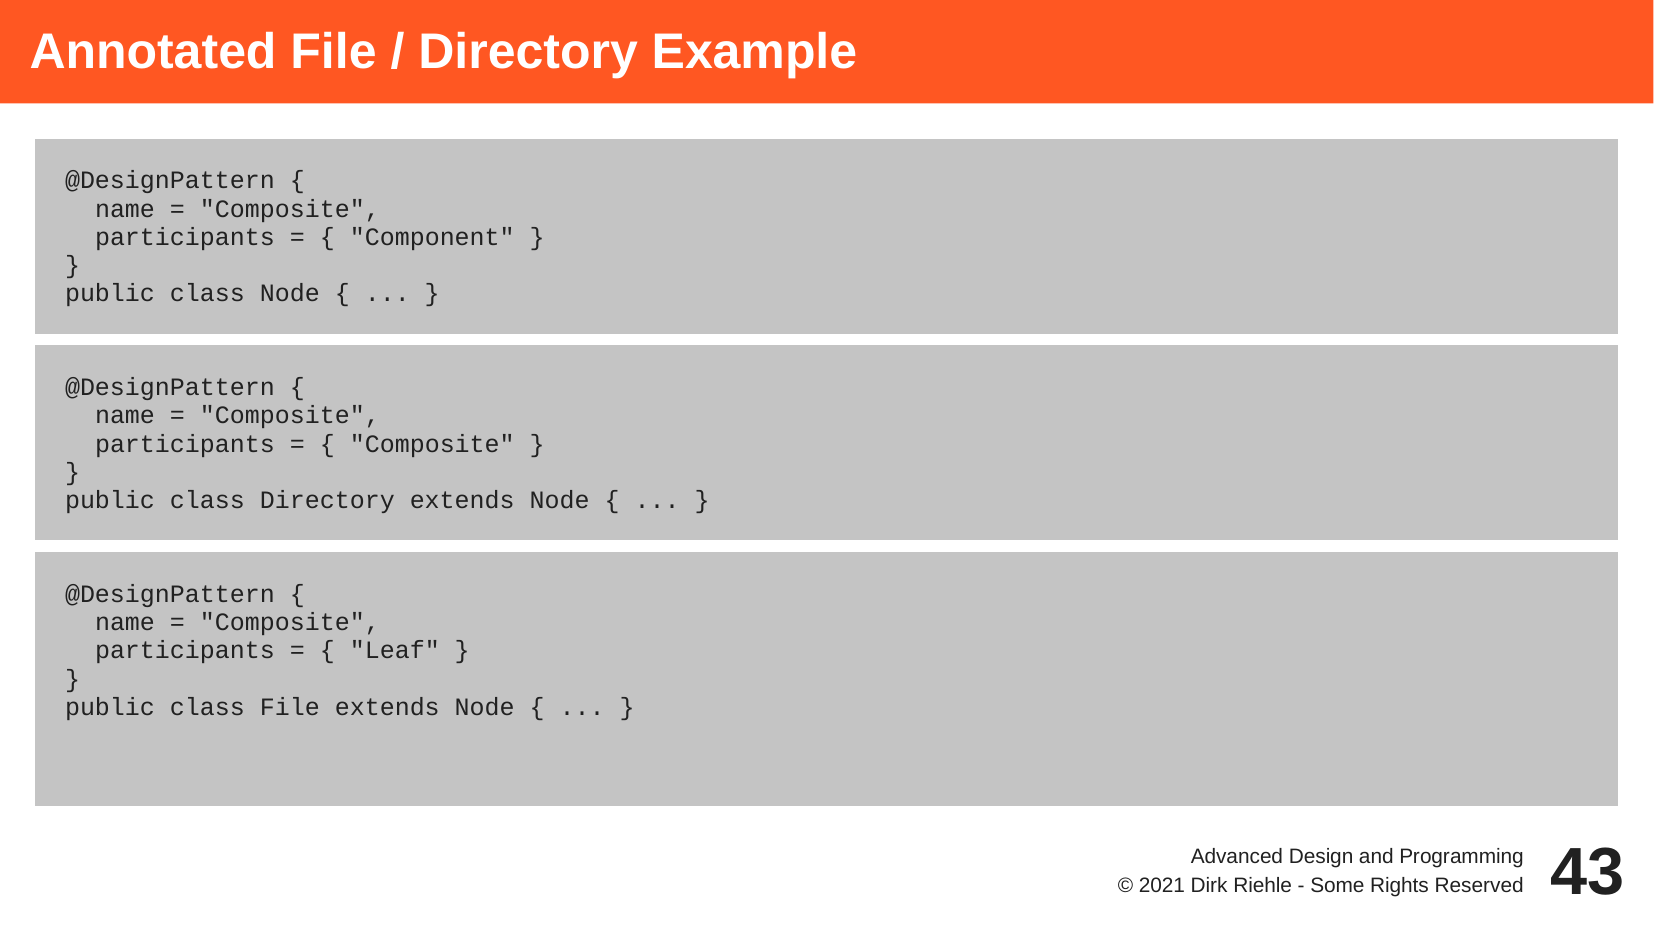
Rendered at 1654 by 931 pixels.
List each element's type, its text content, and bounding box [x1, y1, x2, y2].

list @DesignPattern { name = "Composite", participants = { "Component" } } public class Node { ... } [29, 132, 1625, 334]
list @DesignPattern { name = "Composite", participants = { "Composite" } } public class Directory extends Node { ... } [29, 339, 1625, 540]
list @DesignPattern { name = "Composite", participants = { "Leaf" } } public class File extends Node { ... } [29, 546, 1625, 813]
title Annotated File / Directory Example [0, 0, 1654, 104]
